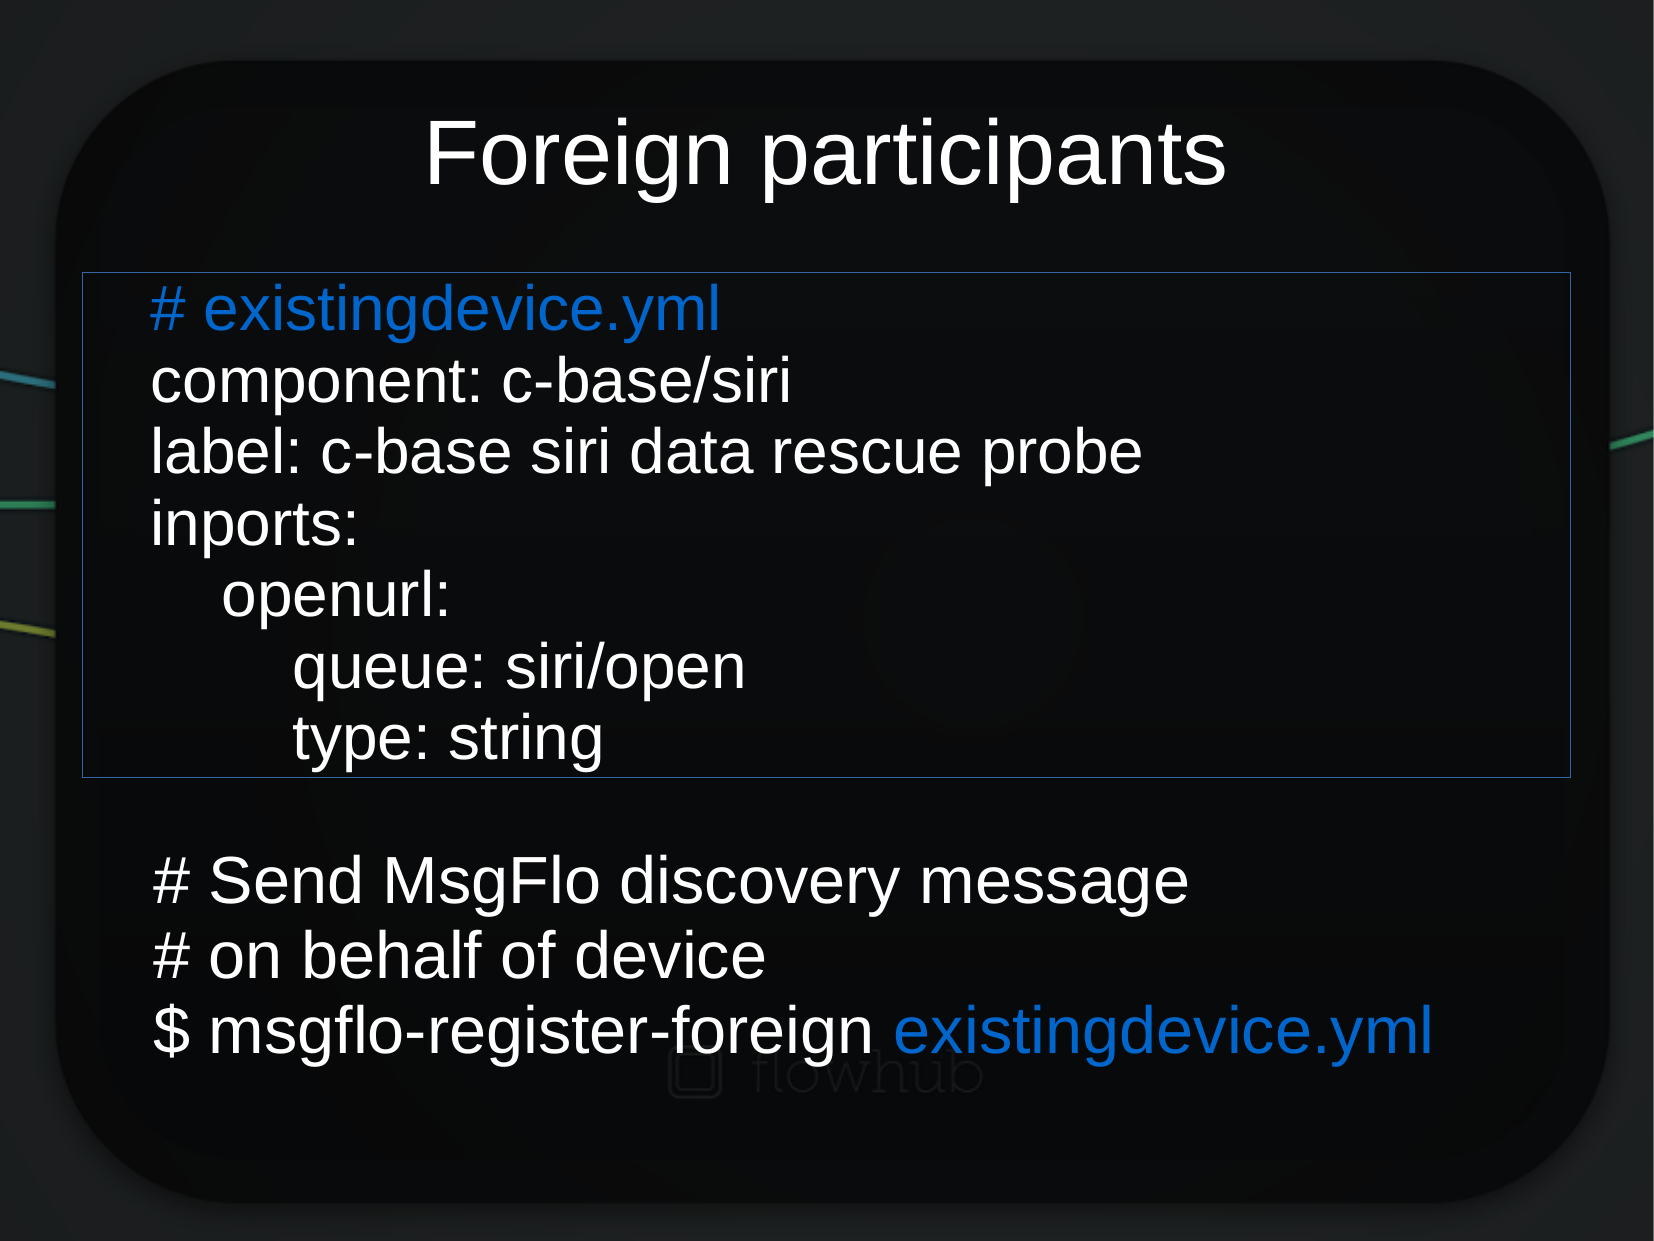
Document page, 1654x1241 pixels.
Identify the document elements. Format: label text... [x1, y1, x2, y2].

list # Send MsgFlo discovery message # on behalf of device $ msgflo-register-foreign existingdevice.yml [82, 843, 1571, 1187]
picture [0, 0, 1654, 1241]
list # existingdevice.yml component: c-base/siri label: c-base siri data rescue probe inports: openurl: queue: siri/open type: string [82, 272, 1571, 778]
title Foreign participants [82, 49, 1571, 257]
